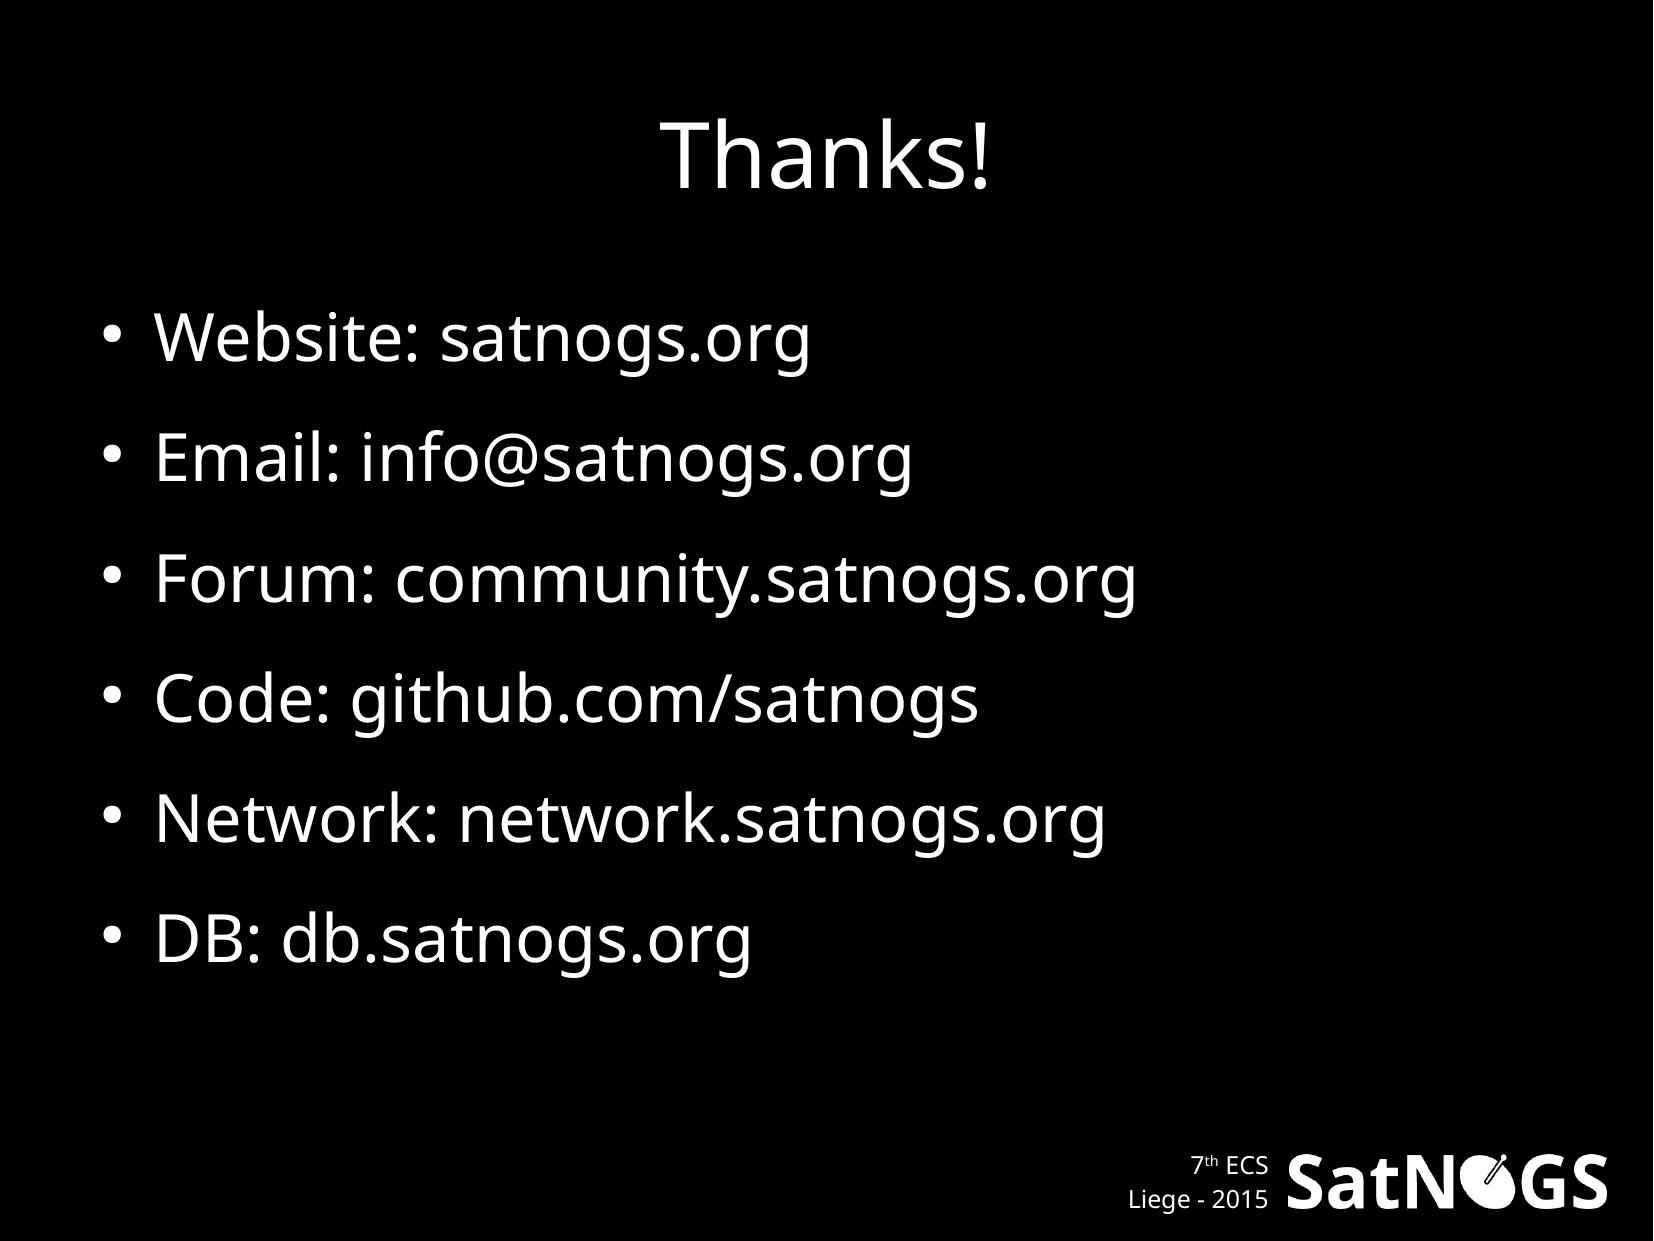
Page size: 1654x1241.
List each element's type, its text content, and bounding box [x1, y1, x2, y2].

title Thanks! [82, 49, 1571, 257]
picture [1288, 1154, 1607, 1209]
list Website: satnogs.org Email: info@satnogs.org Forum: community.satnogs.org Code: github.com/satnogs Network: network.satnogs.org DB: db.satnogs.org [82, 290, 1571, 1010]
